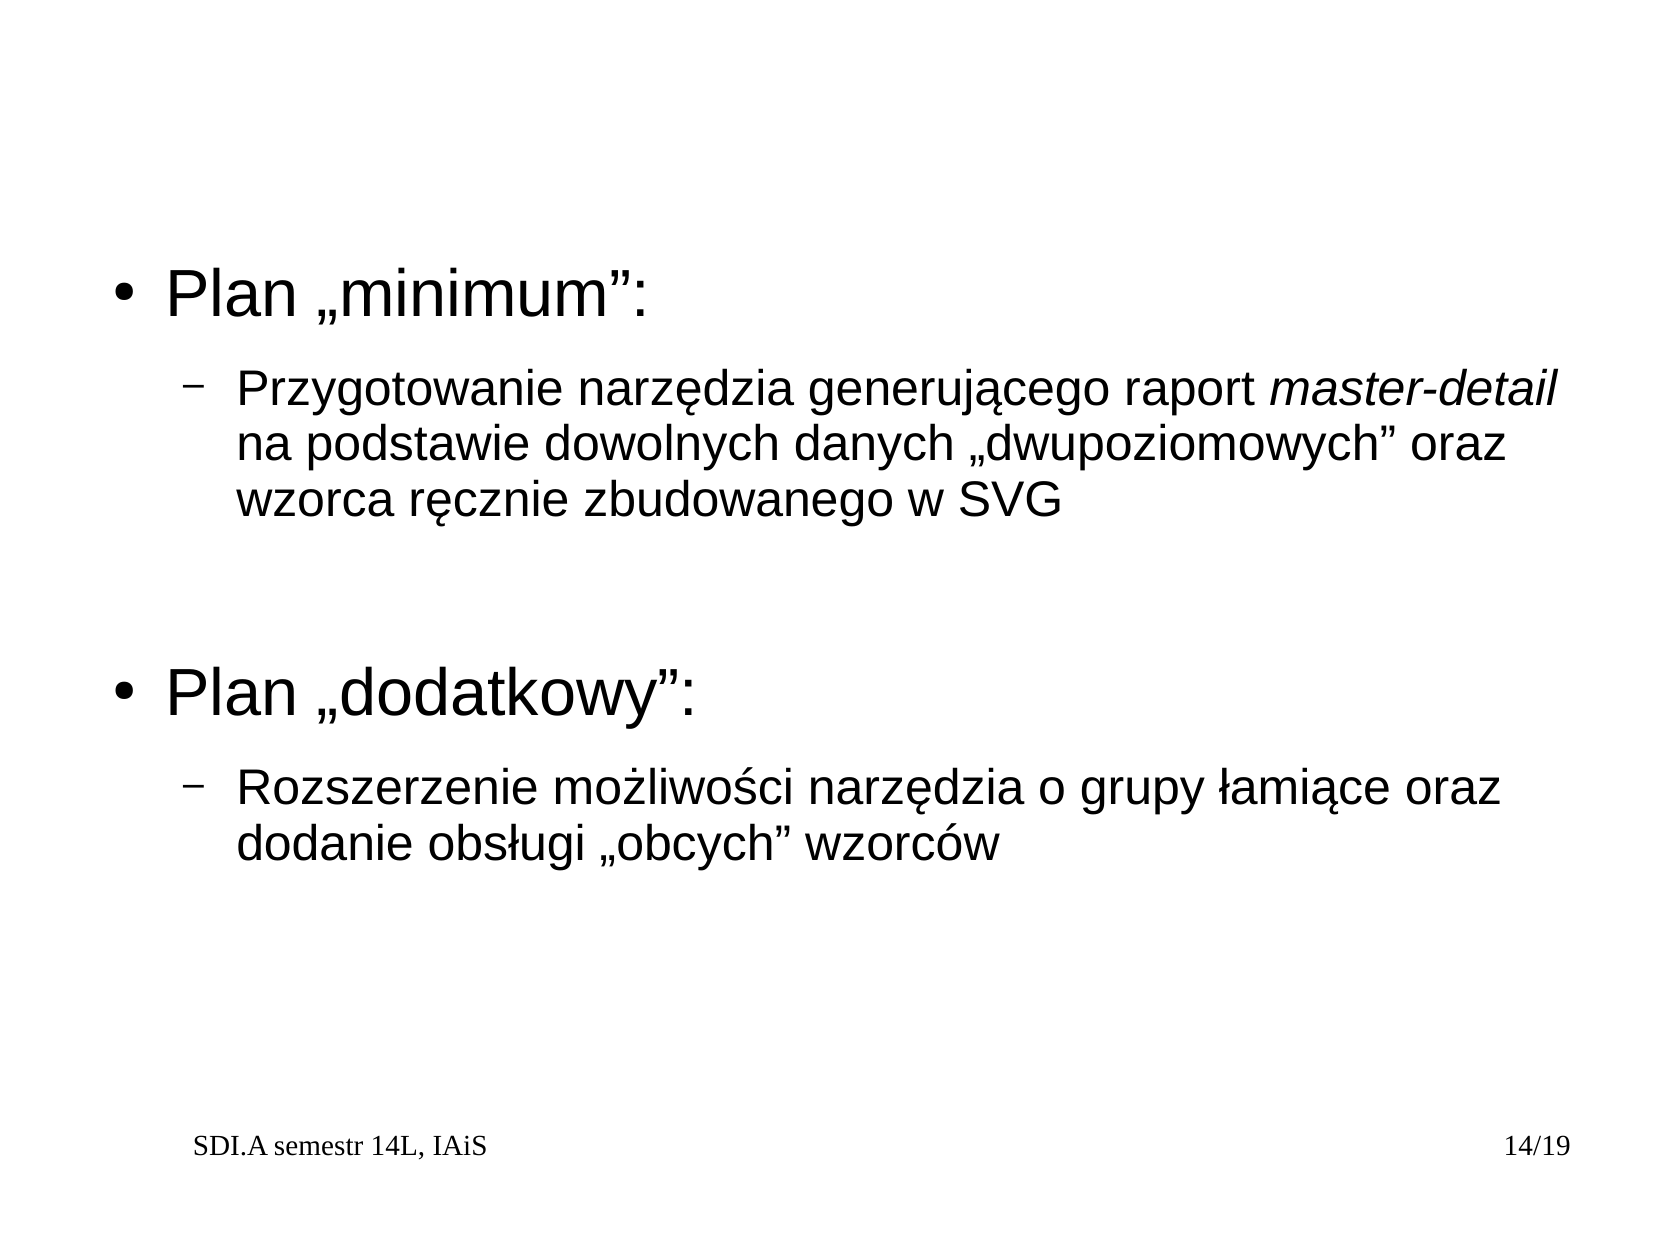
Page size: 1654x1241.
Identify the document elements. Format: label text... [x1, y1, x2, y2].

list Plan „minimum”: Przygotowanie narzędzia generującego raport master-detail na podstawie dowolnych danych „dwupoziomowych” oraz wzorca ręcznie zbudowanego w SVG Plan „dodatkowy”: Rozszerzenie możliwości narzędzia o grupy łamiące oraz dodanie obsługi „obcych” wzorców [94, 47, 1583, 1241]
